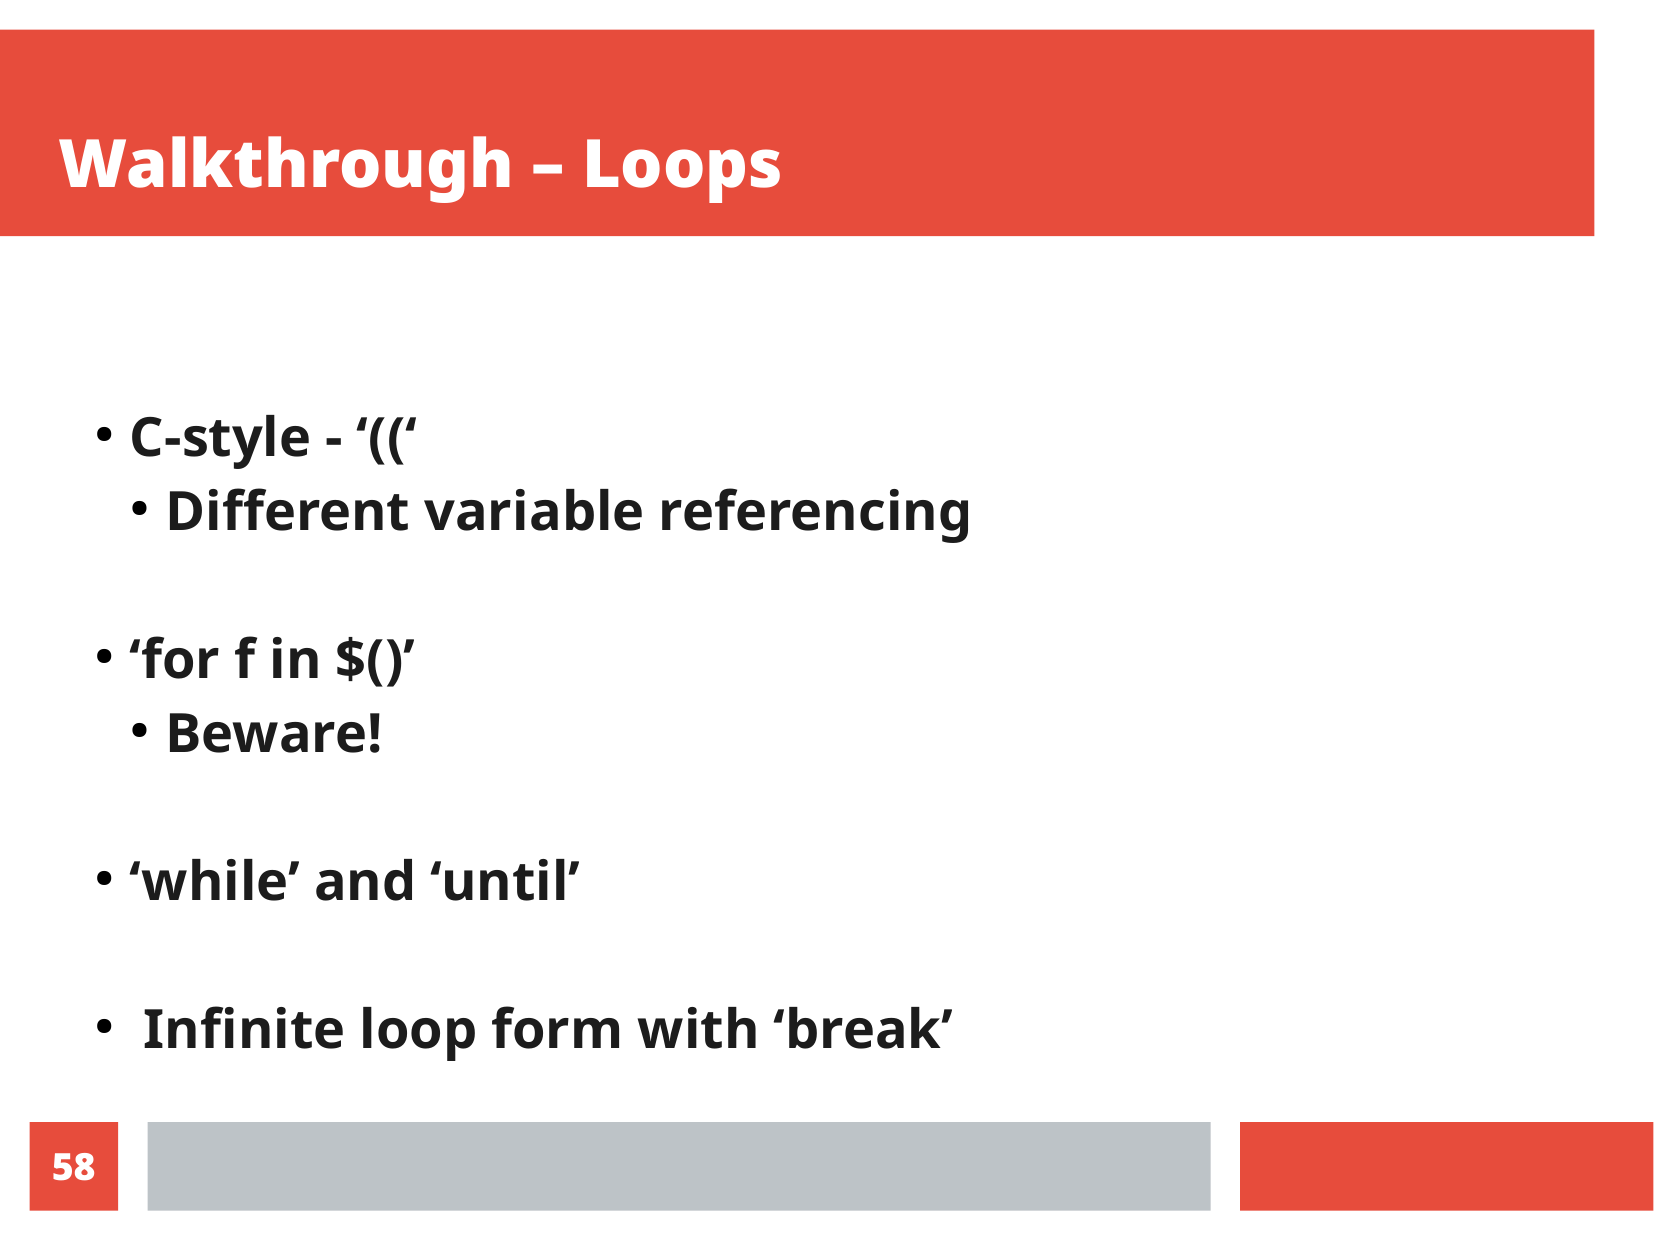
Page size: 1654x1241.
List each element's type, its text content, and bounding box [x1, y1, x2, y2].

subtitle C-style - ‘((‘ Different variable referencing ‘for f in $()’ Beware! ‘while’ and ‘until’ Infinite loop form with ‘break’ [59, 324, 1565, 1093]
title Walkthrough – Loops [59, 59, 1595, 207]
